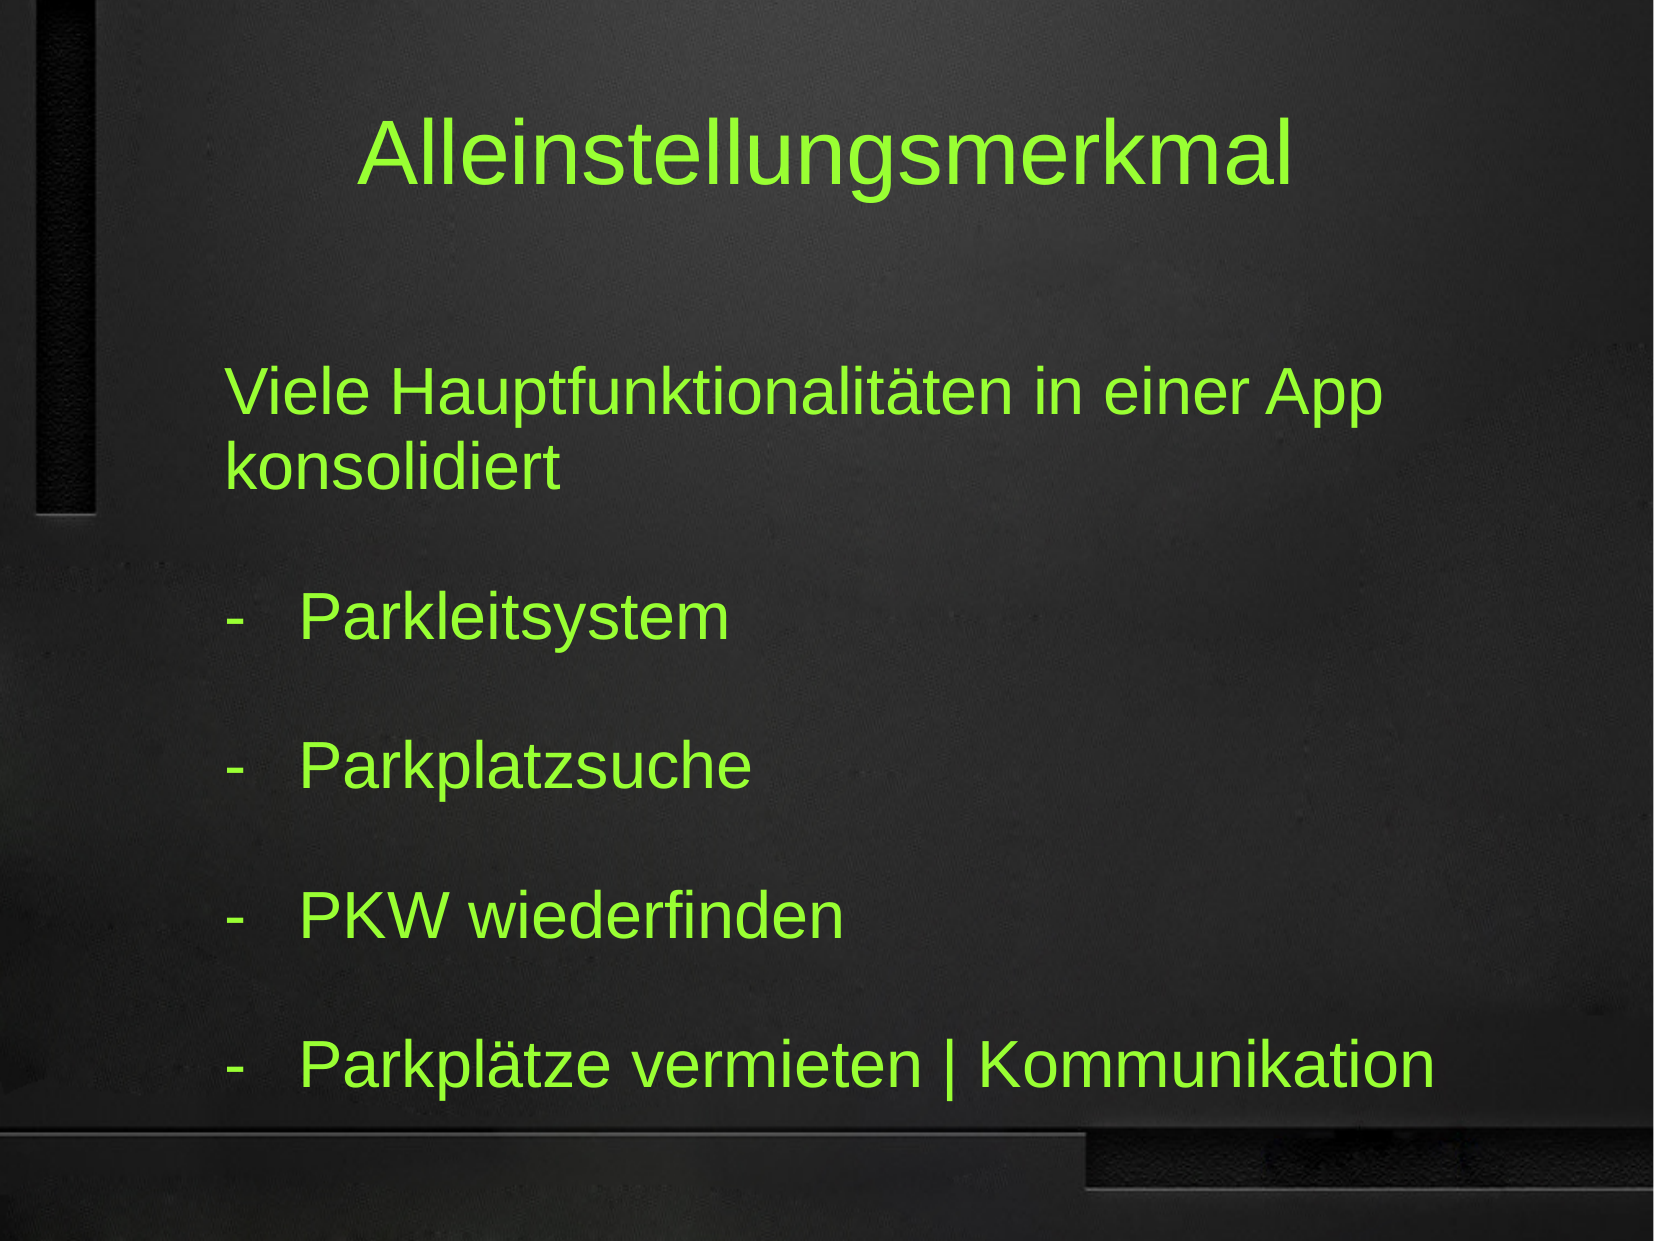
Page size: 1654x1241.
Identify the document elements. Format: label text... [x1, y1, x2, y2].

picture [0, 0, 1654, 1241]
title Alleinstellungsmerkmal [82, 49, 1571, 257]
subtitle Viele Hauptfunktionalitäten in einer App konsolidiert - Parkleitsystem - Parkplatzsuche - PKW wiederfinden - Parkplätze vermieten | Kommunikation [188, 354, 1571, 1173]
